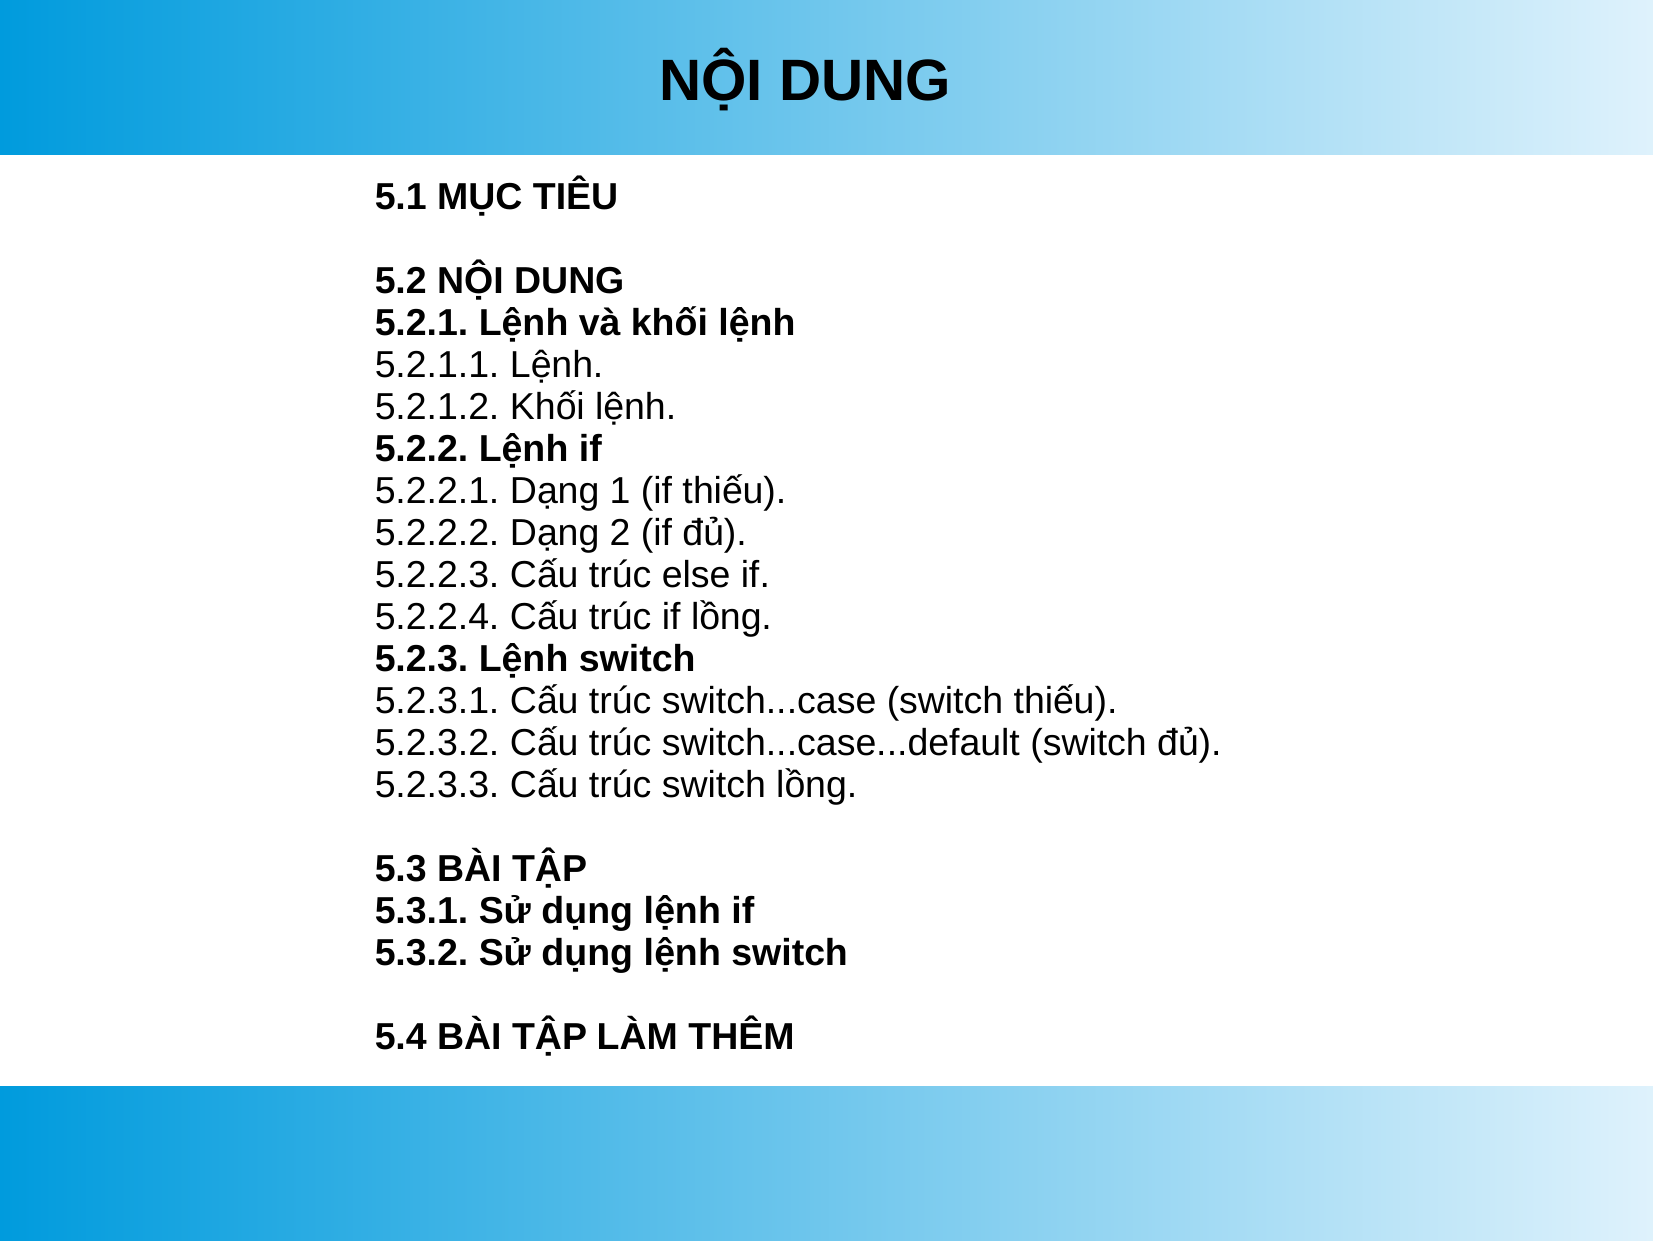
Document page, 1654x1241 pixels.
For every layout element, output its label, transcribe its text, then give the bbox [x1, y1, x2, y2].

text_box 5.1 MỤC TIÊU 5.2 NỘI DUNG 5.2.1. Lệnh và khối lệnh 5.2.1.1. Lệnh. 5.2.1.2. Khối lệnh. 5.2.2. Lệnh if 5.2.2.1. Dạng 1 (if thiếu). 5.2.2.2. Dạng 2 (if đủ). 5.2.2.3. Cấu trúc else if. 5.2.2.4. Cấu trúc if lồng. 5.2.3. Lệnh switch 5.2.3.1. Cấu trúc switch...case (switch thiếu). 5.2.3.2. Cấu trúc switch...case...default (switch đủ). 5.2.3.3. Cấu trúc switch lồng. 5.3 BÀI TẬP 5.3.1. Sử dụng lệnh if 5.3.2. Sử dụng lệnh switch 5.4 BÀI TẬP LÀM THÊM [360, 168, 1276, 1066]
text_box NỘI DUNG [645, 40, 991, 121]
